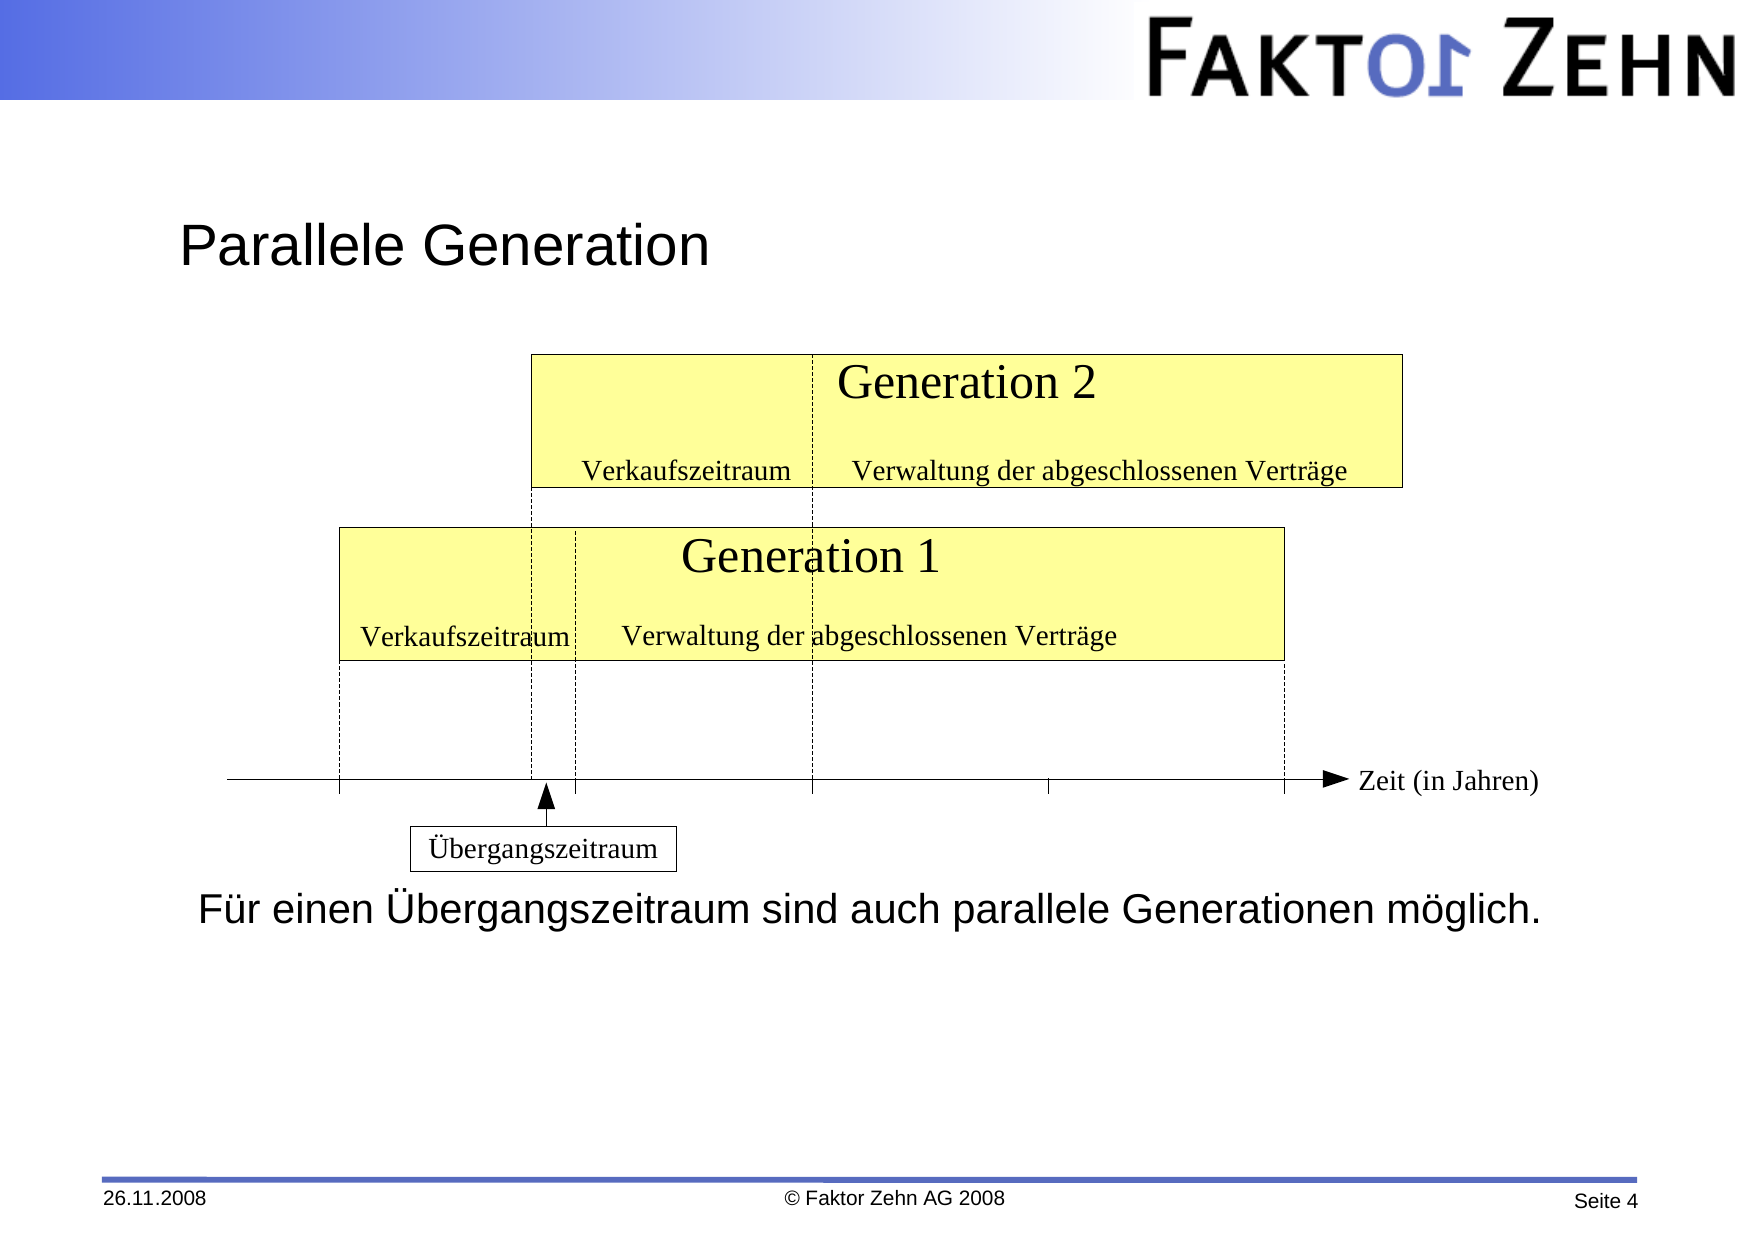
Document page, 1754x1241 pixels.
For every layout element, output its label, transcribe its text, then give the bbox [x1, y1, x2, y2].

text_box Übergangszeitraum [410, 826, 677, 872]
text_box Generation 1 [339, 527, 1285, 661]
text_box Zeit (in Jahren) [1358, 764, 1565, 798]
text_box Verwaltung der abgeschlossenen Verträge [812, 454, 1388, 488]
title Parallele Generation [179, 142, 1576, 349]
text_box Verkaufszeitraum [354, 620, 576, 654]
text_box Für einen Übergangszeitraum sind auch parallele Generationen möglich. [103, 885, 1639, 1058]
text_box Verkaufszeitraum [575, 454, 798, 488]
picture [1133, 2, 1749, 105]
text_box Verwaltung der abgeschlossenen Verträge [581, 619, 1158, 653]
text_box Generation 2 [531, 354, 1403, 488]
